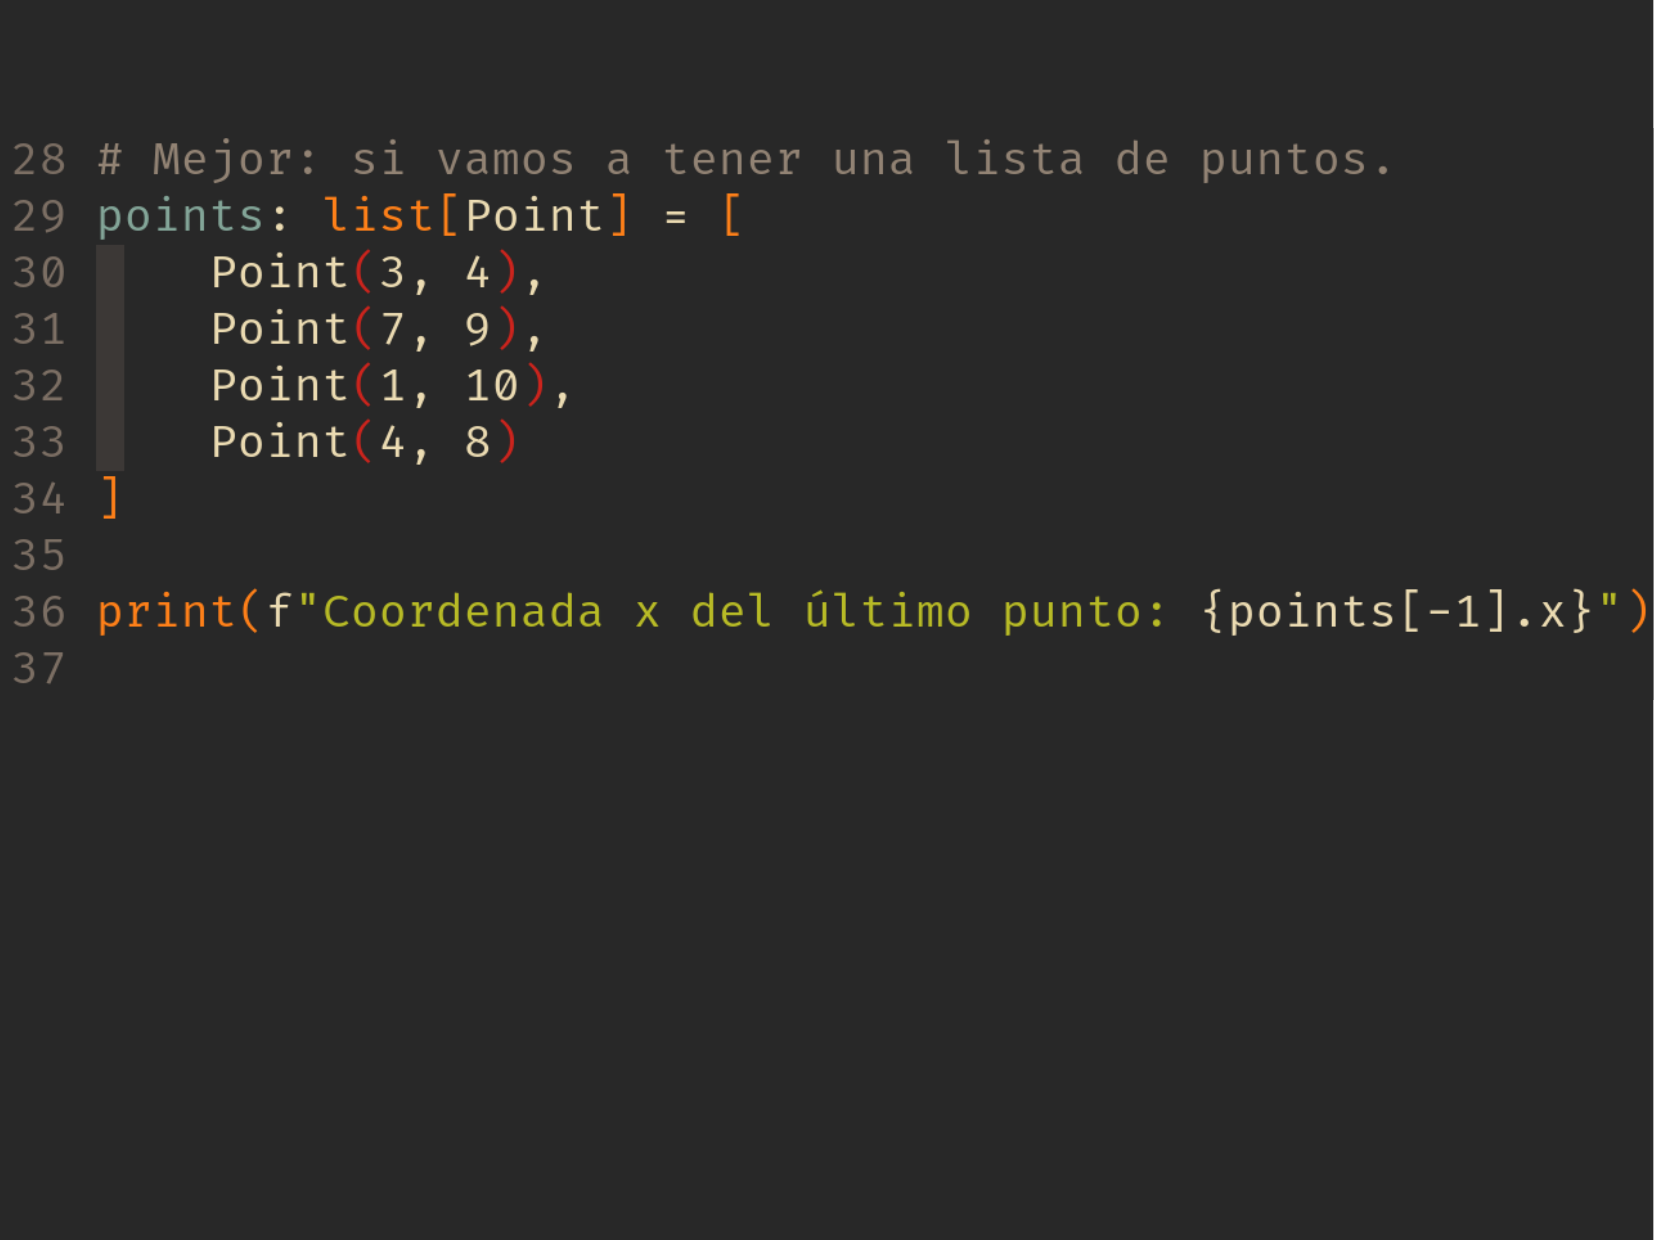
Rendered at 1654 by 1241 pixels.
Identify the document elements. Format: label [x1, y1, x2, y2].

picture [1, 128, 1654, 700]
